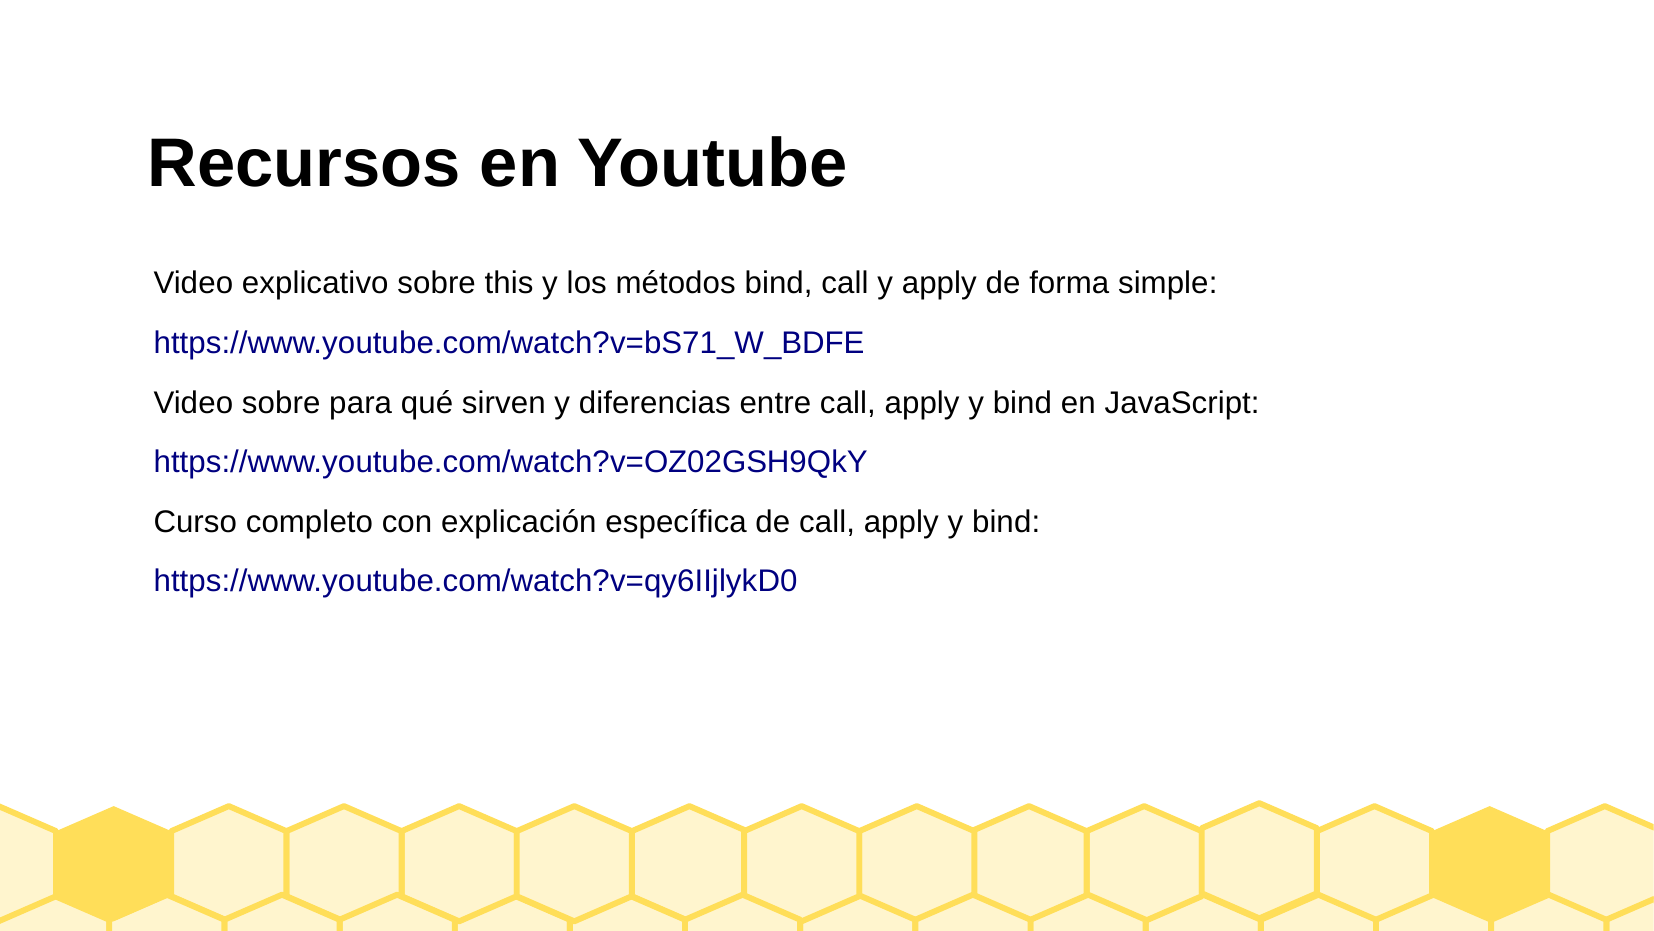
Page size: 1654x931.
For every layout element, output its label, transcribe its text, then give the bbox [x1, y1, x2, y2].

list Video explicativo sobre this y los métodos bind, call y apply de forma simple: https://www.youtube.com/watch?v=bS71_W_BDFE Video sobre para qué sirven y diferencias entre call, apply y bind en JavaScript: https://www.youtube.com/watch?v=OZ02GSH9QkY Curso completo con explicación específica de call, apply y bind: https://www.youtube.com/watch?v=qy6IIjlykD0 [82, 265, 1571, 752]
title Recursos en Youtube [147, 88, 1625, 237]
